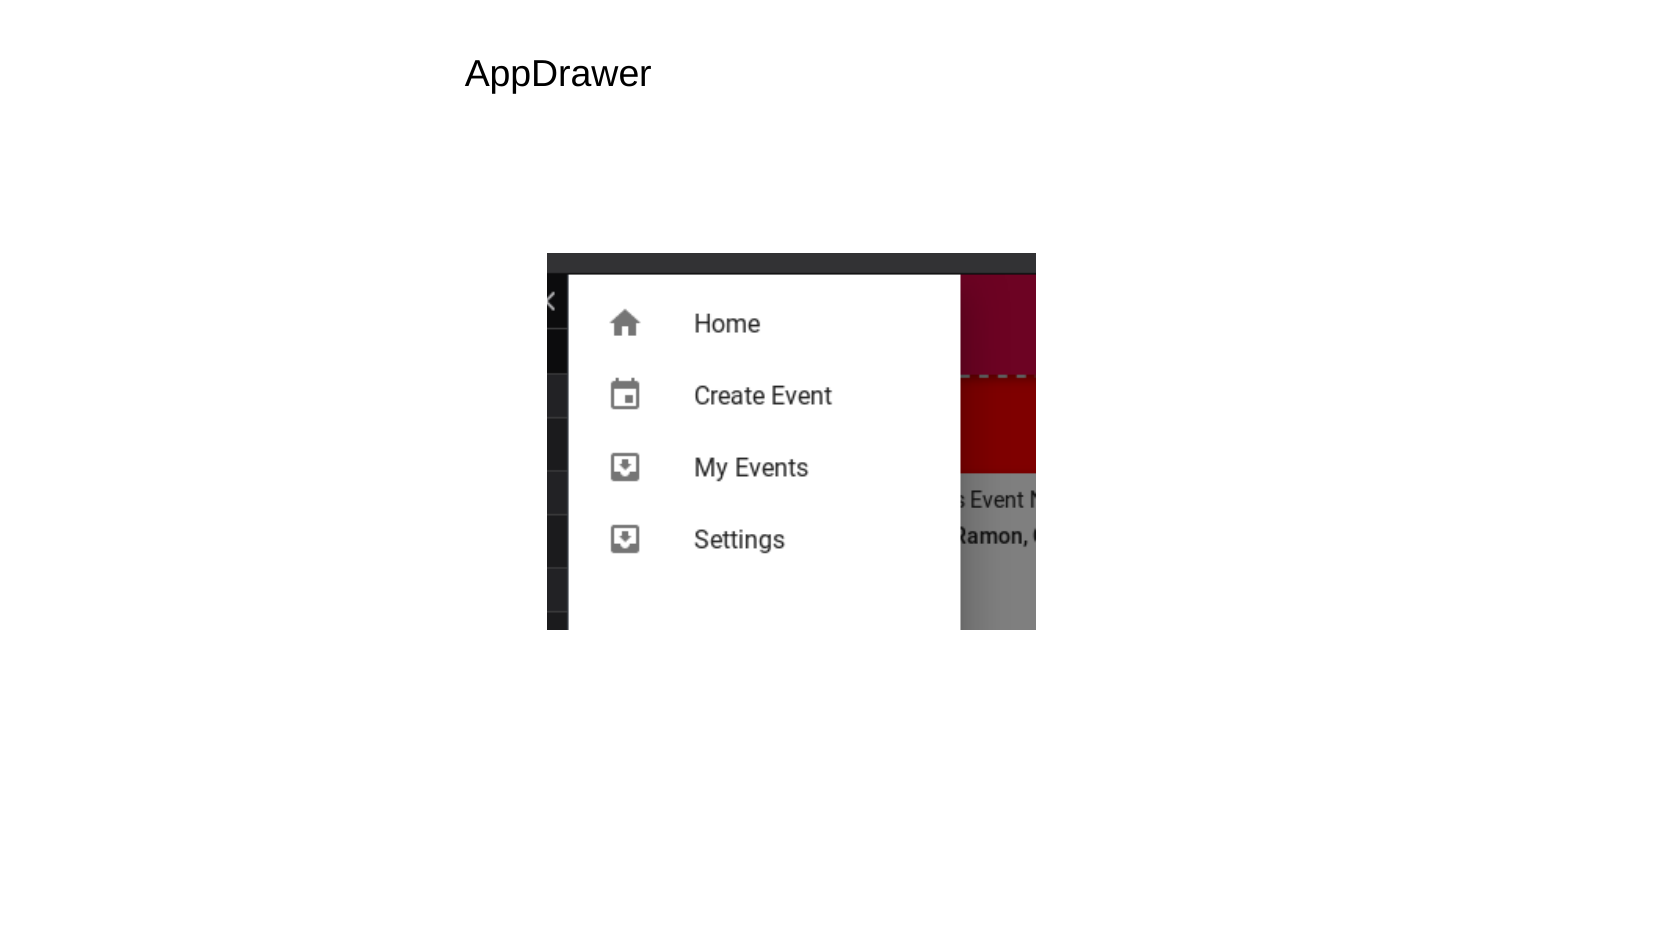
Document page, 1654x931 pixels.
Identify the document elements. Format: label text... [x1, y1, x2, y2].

text_box AppDrawer [450, 45, 1126, 102]
picture [547, 253, 1036, 631]
